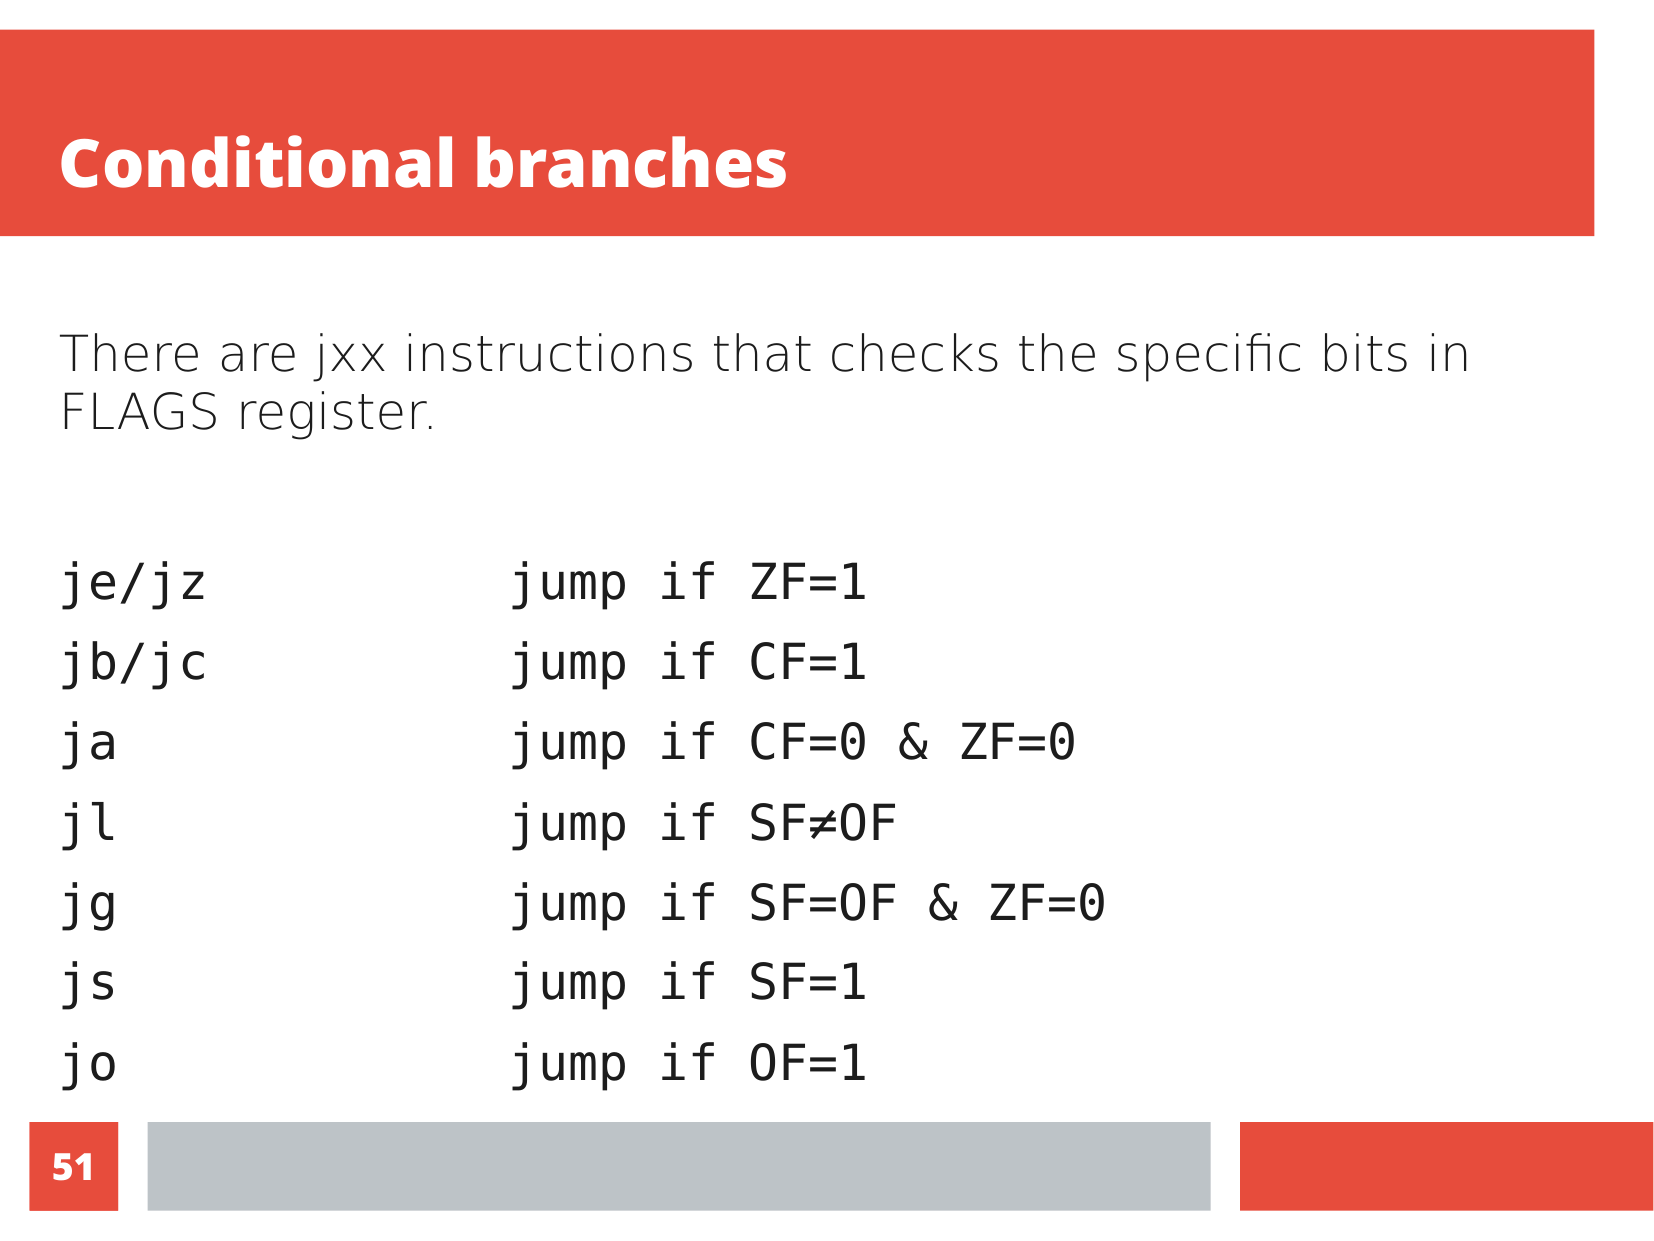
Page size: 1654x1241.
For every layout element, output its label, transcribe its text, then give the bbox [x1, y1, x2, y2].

title Conditional branches [59, 59, 1595, 207]
list There are jxx instructions that checks the specific bits in FLAGS register. je/jz jump if ZF=1 jb/jc jump if CF=1 ja jump if CF=0 & ZF=0 jl jump if SF≠OF jg jump if SF=OF & ZF=0 js jump if SF=1 jo jump if OF=1 [59, 324, 1565, 1093]
